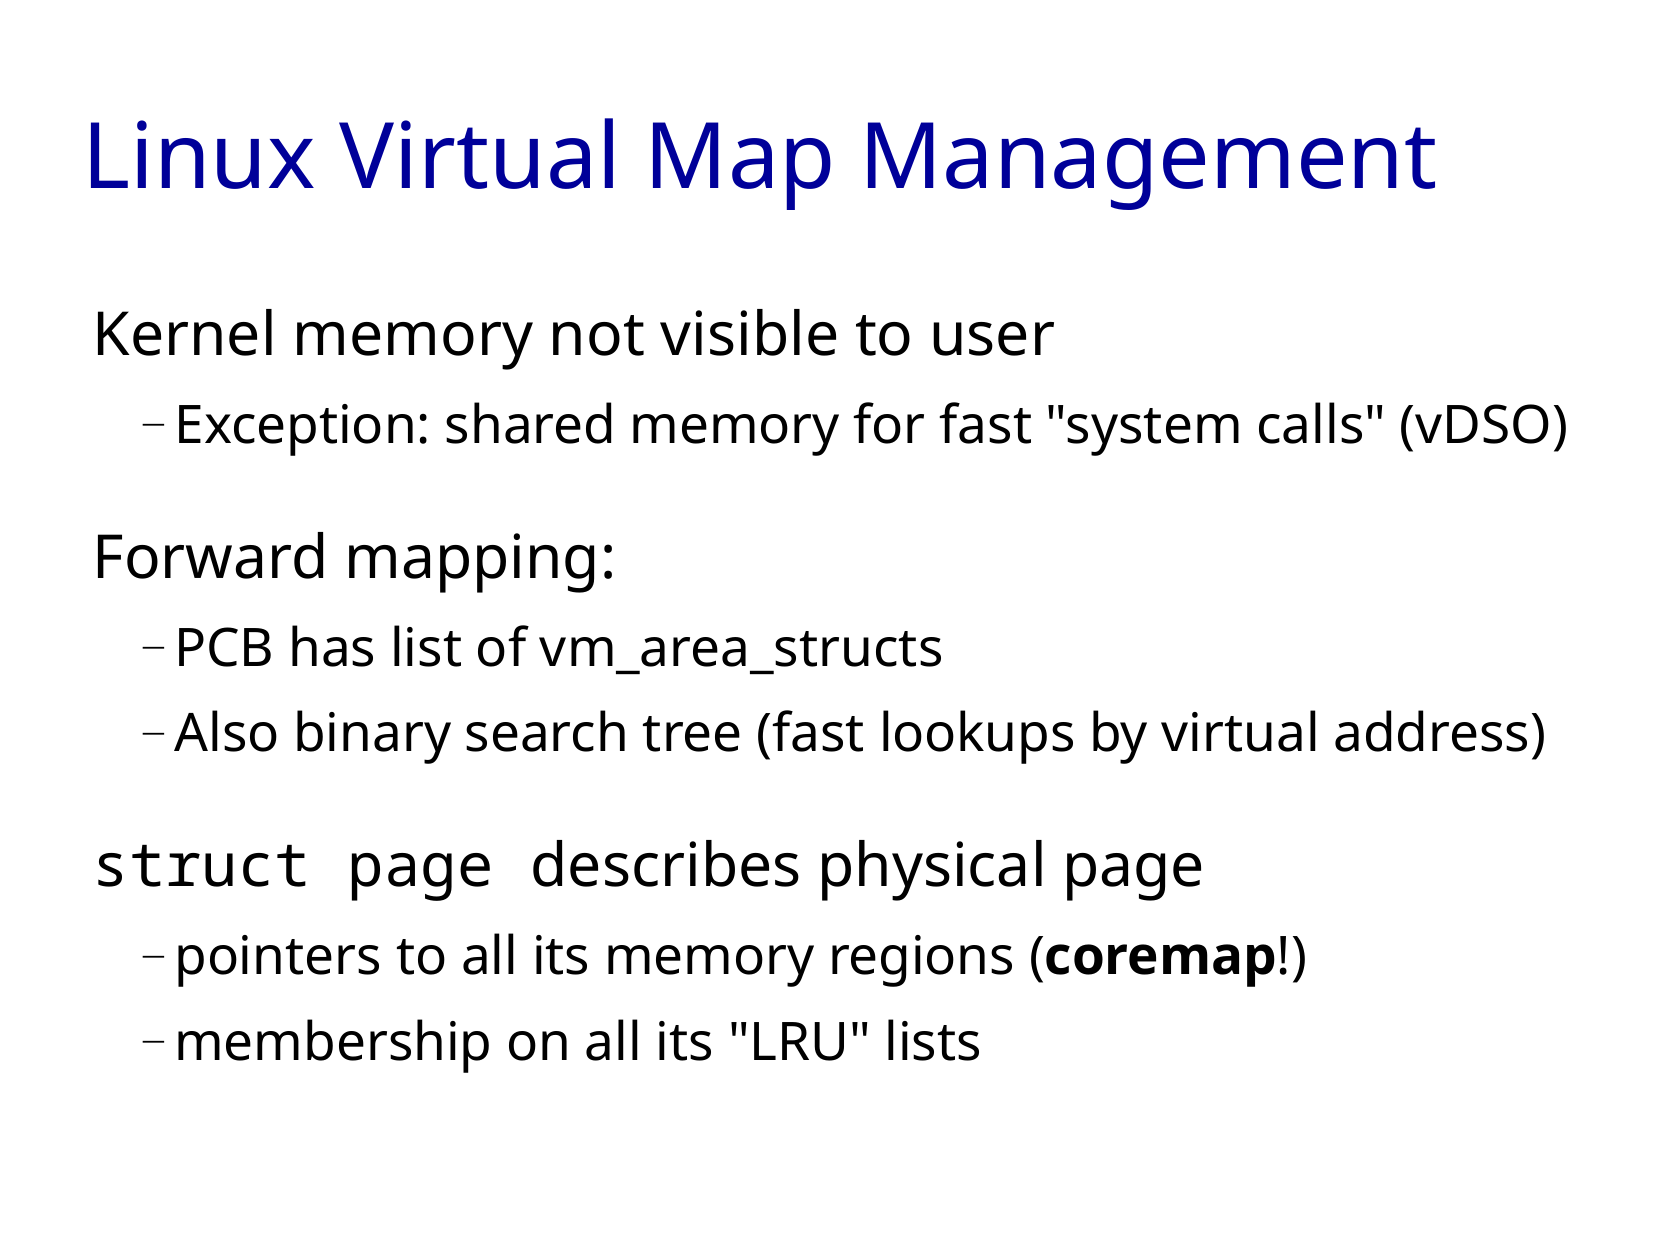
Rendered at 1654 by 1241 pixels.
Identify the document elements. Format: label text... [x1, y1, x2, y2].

title Linux Virtual Map Management [82, 49, 1571, 257]
list Kernel memory not visible to user Exception: shared memory for fast "system calls" (vDSO) Forward mapping: PCB has list of vm_area_structs Also binary search tree (fast lookups by virtual address) struct page describes physical page pointers to all its memory regions (coremap!) membership on all its "LRU" lists [60, 290, 1571, 1096]
